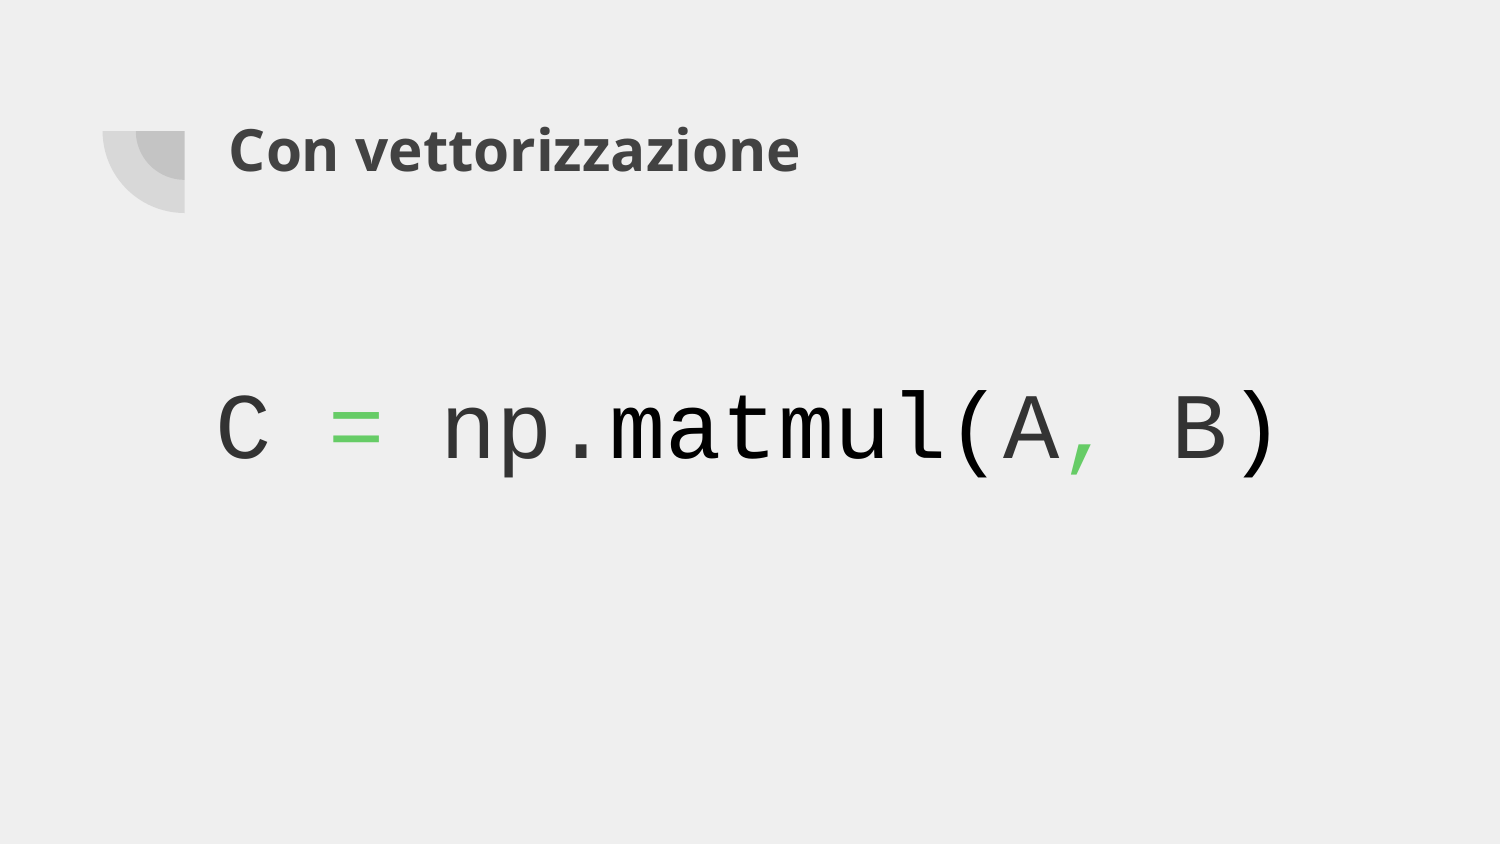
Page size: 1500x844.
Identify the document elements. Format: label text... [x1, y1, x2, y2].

title Con vettorizzazione [213, 98, 1368, 263]
list C = np.matmul(A, B) [133, 332, 1367, 569]
